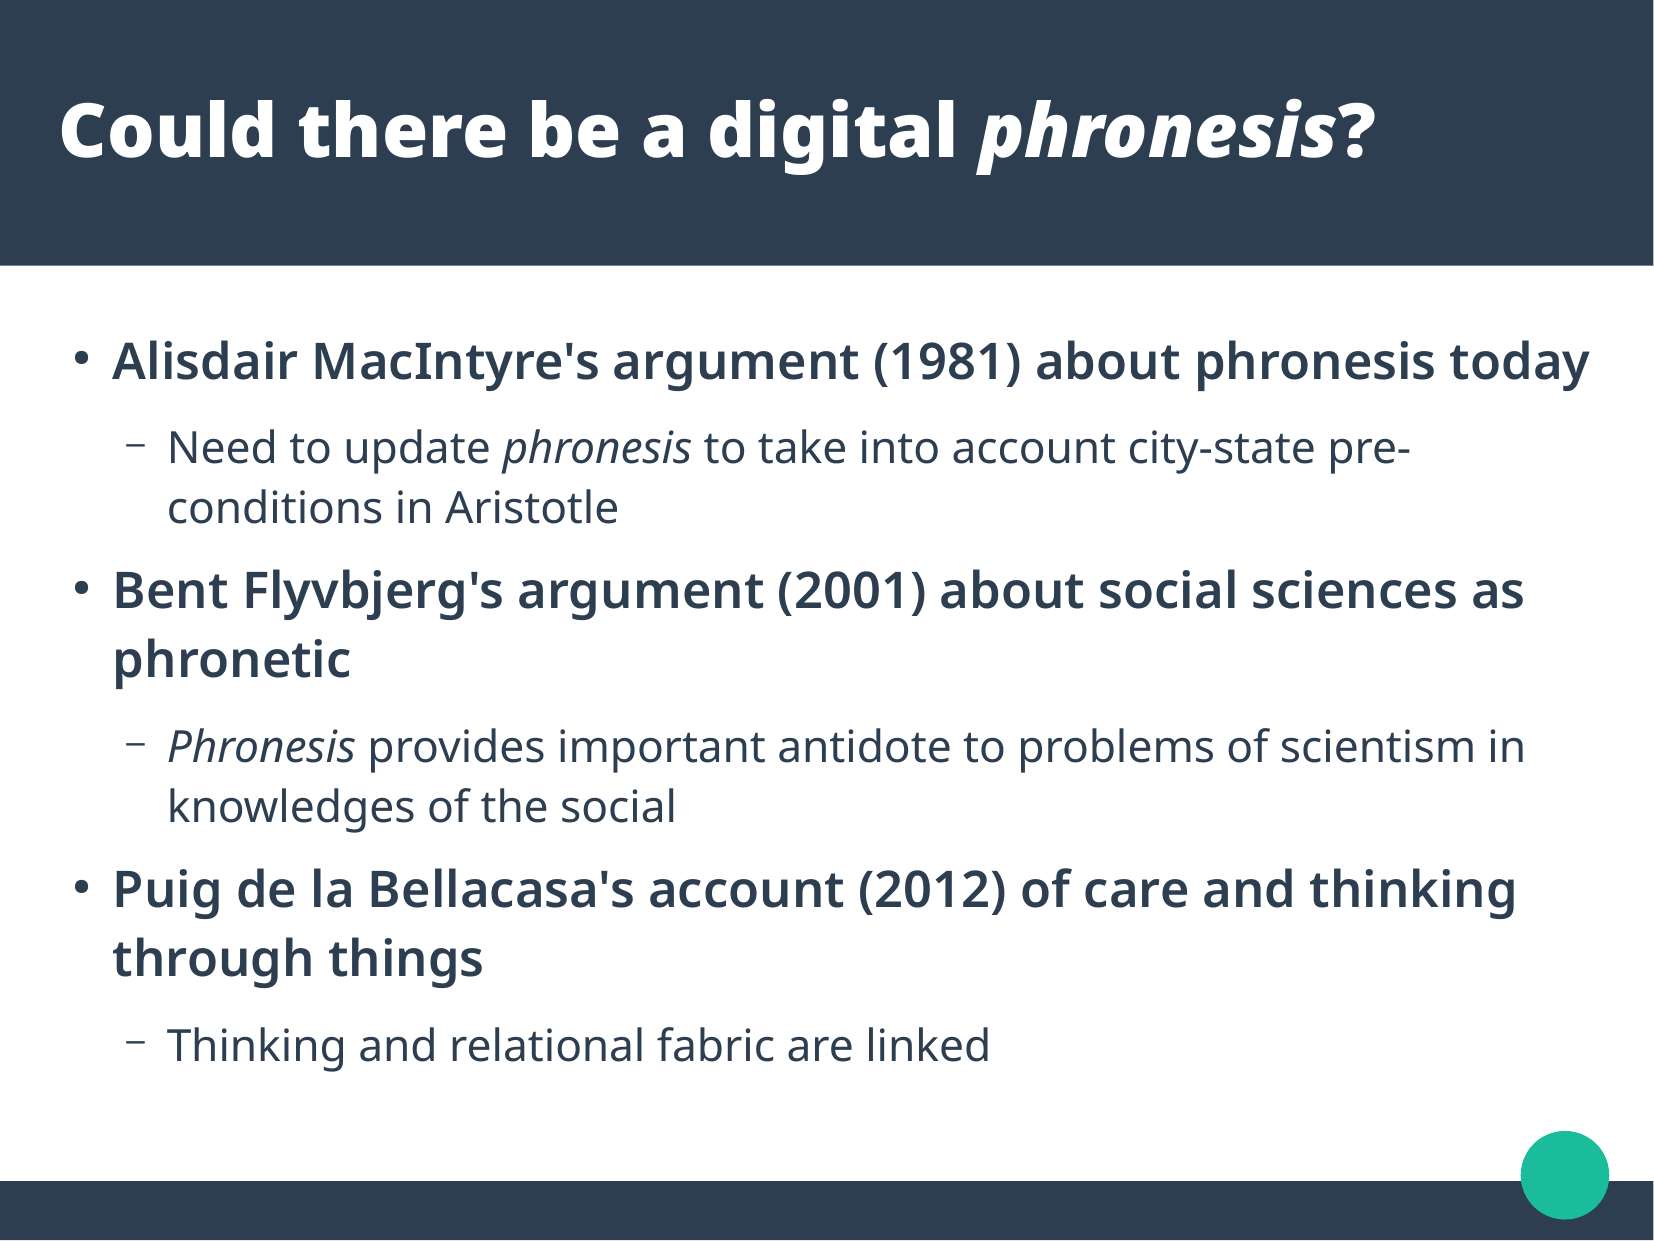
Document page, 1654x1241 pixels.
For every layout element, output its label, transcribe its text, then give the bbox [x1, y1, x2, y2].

list Alisdair MacIntyre's argument (1981) about phronesis today Need to update phronesis to take into account city-state pre-conditions in Aristotle Bent Flyvbjerg's argument (2001) about social sciences as phronetic Phronesis provides important antidote to problems of scientism in knowledges of the social Puig de la Bellacasa's account (2012) of care and thinking through things Thinking and relational fabric are linked [59, 324, 1595, 1152]
title Could there be a digital phronesis? [59, 49, 1595, 207]
